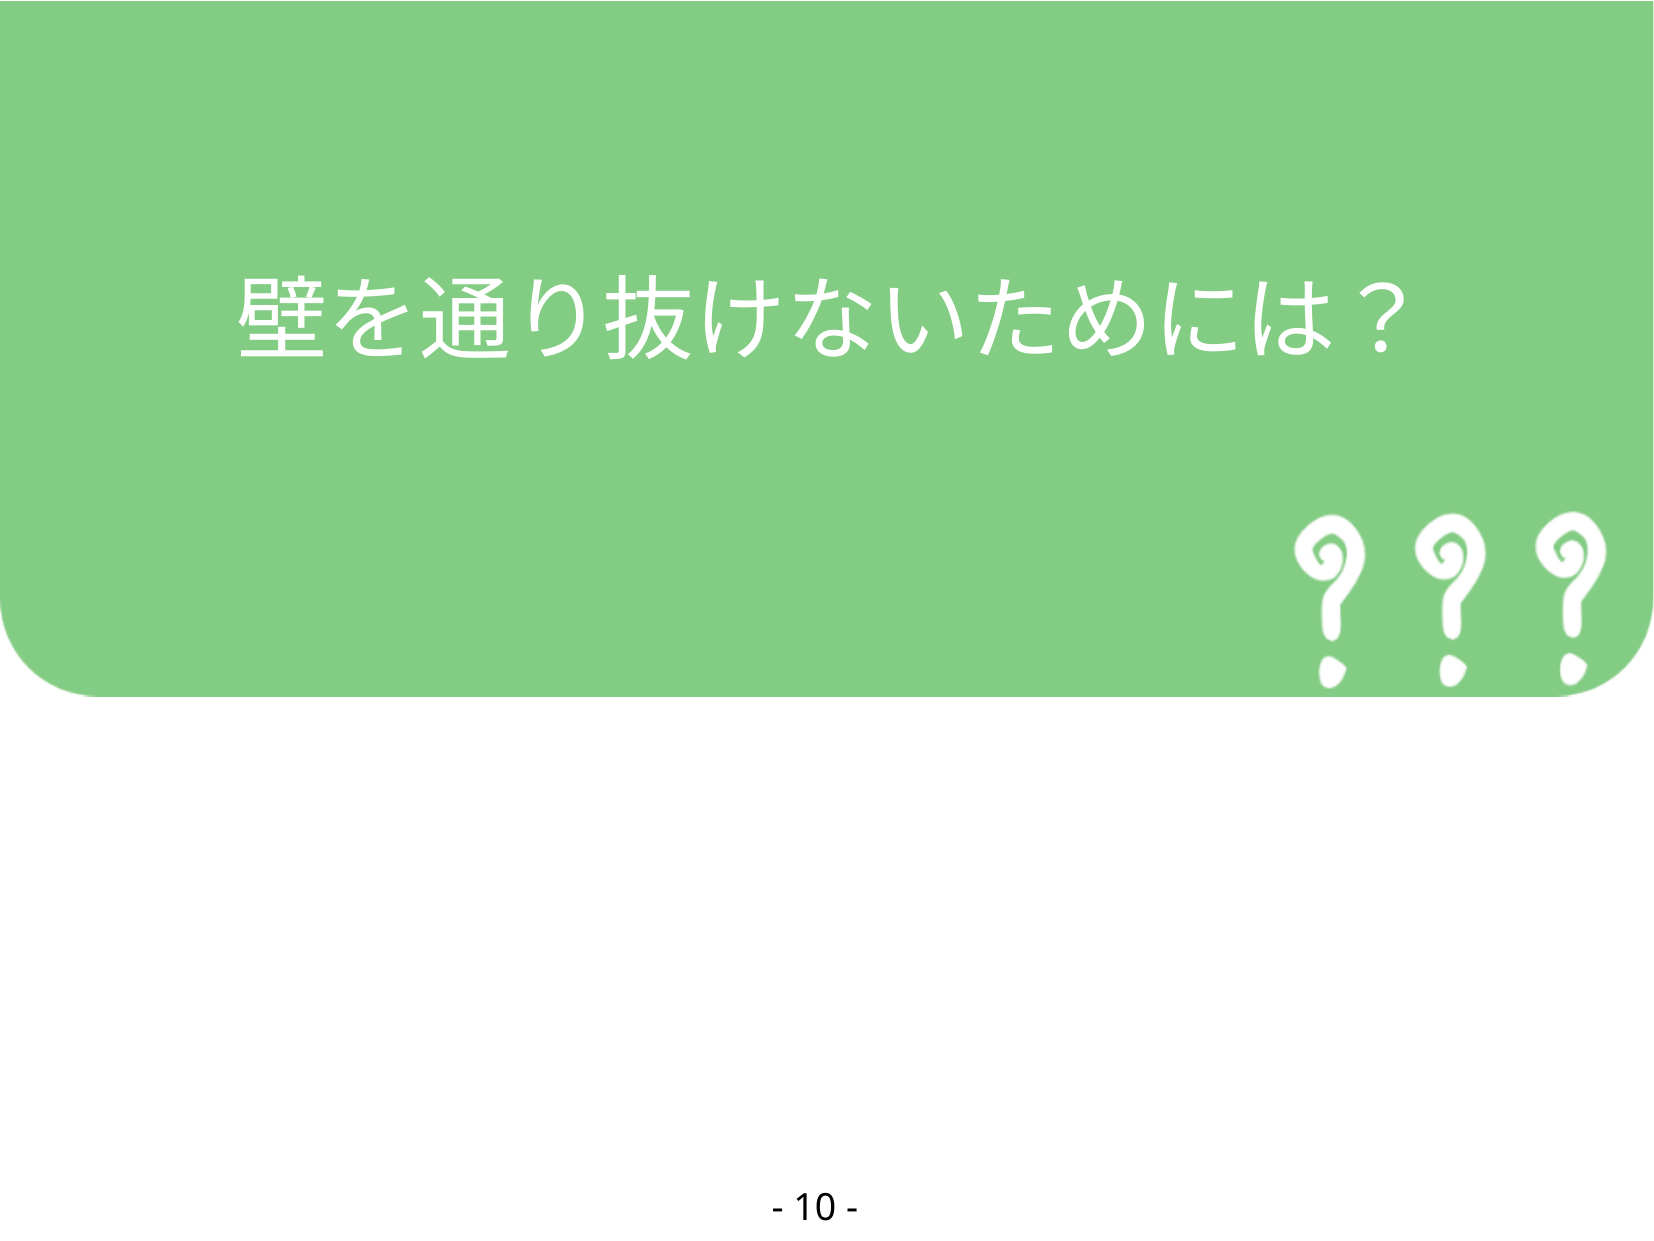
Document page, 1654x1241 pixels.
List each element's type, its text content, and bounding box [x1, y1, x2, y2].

text_box - 10 - [756, 1173, 897, 1241]
title 壁を通り抜けないためには？ [82, 141, 1583, 485]
picture [0, 1, 1654, 697]
